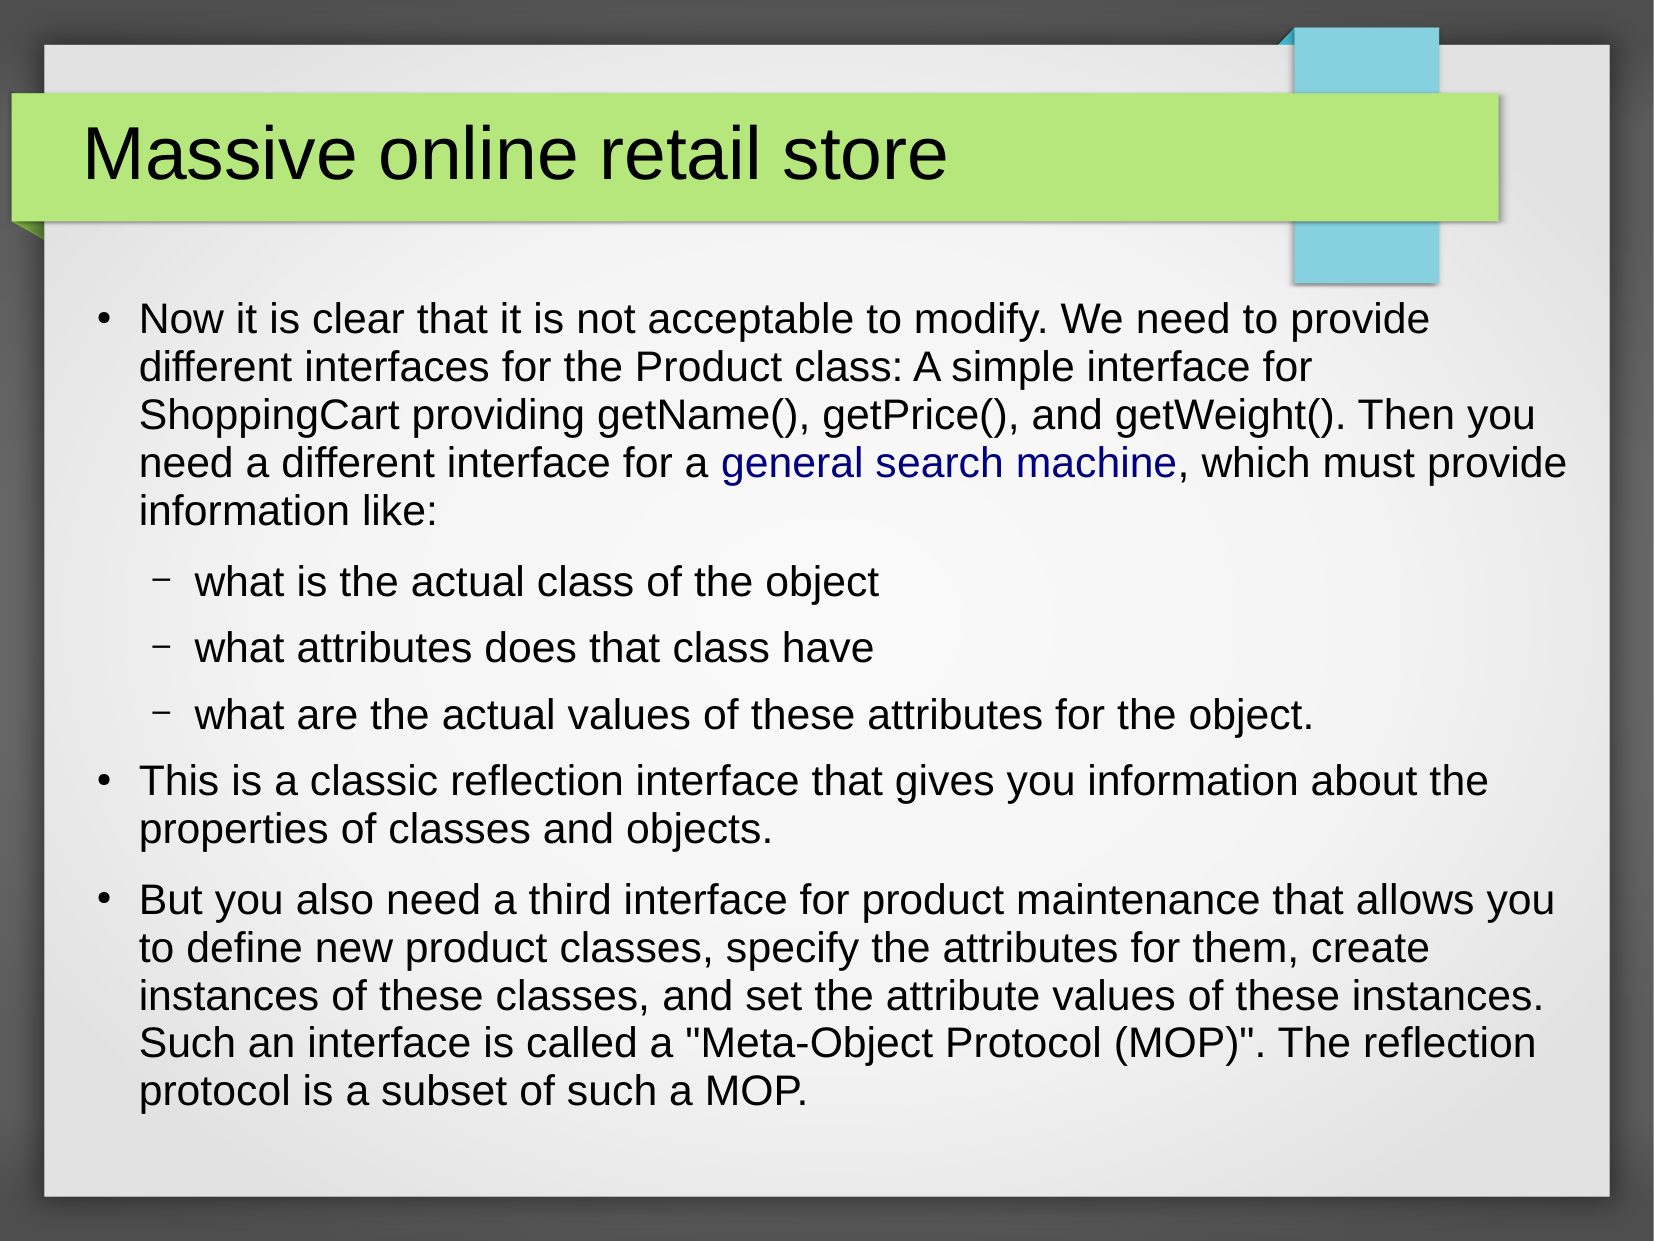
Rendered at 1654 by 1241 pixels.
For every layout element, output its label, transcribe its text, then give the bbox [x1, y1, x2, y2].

picture [0, 0, 1654, 1241]
title Massive online retail store [82, 94, 1264, 213]
list Now it is clear that it is not acceptable to modify. We need to provide different interfaces for the Product class: A simple interface for ShoppingCart providing getName(), getPrice(), and getWeight(). Then you need a different interface for a general search machine, which must provide information like: what is the actual class of the object what attributes does that class have what are the actual values of these attributes for the object. This is a classic reflection interface that gives you information about the properties of classes and objects. But you also need a third interface for product maintenance that allows you to define new product classes, specify the attributes for them, create instances of these classes, and set the attribute values of these instances. Such an interface is called a "Meta-Object Protocol (MOP)". The reflection protocol is a subset of such a MOP. [82, 295, 1571, 1130]
